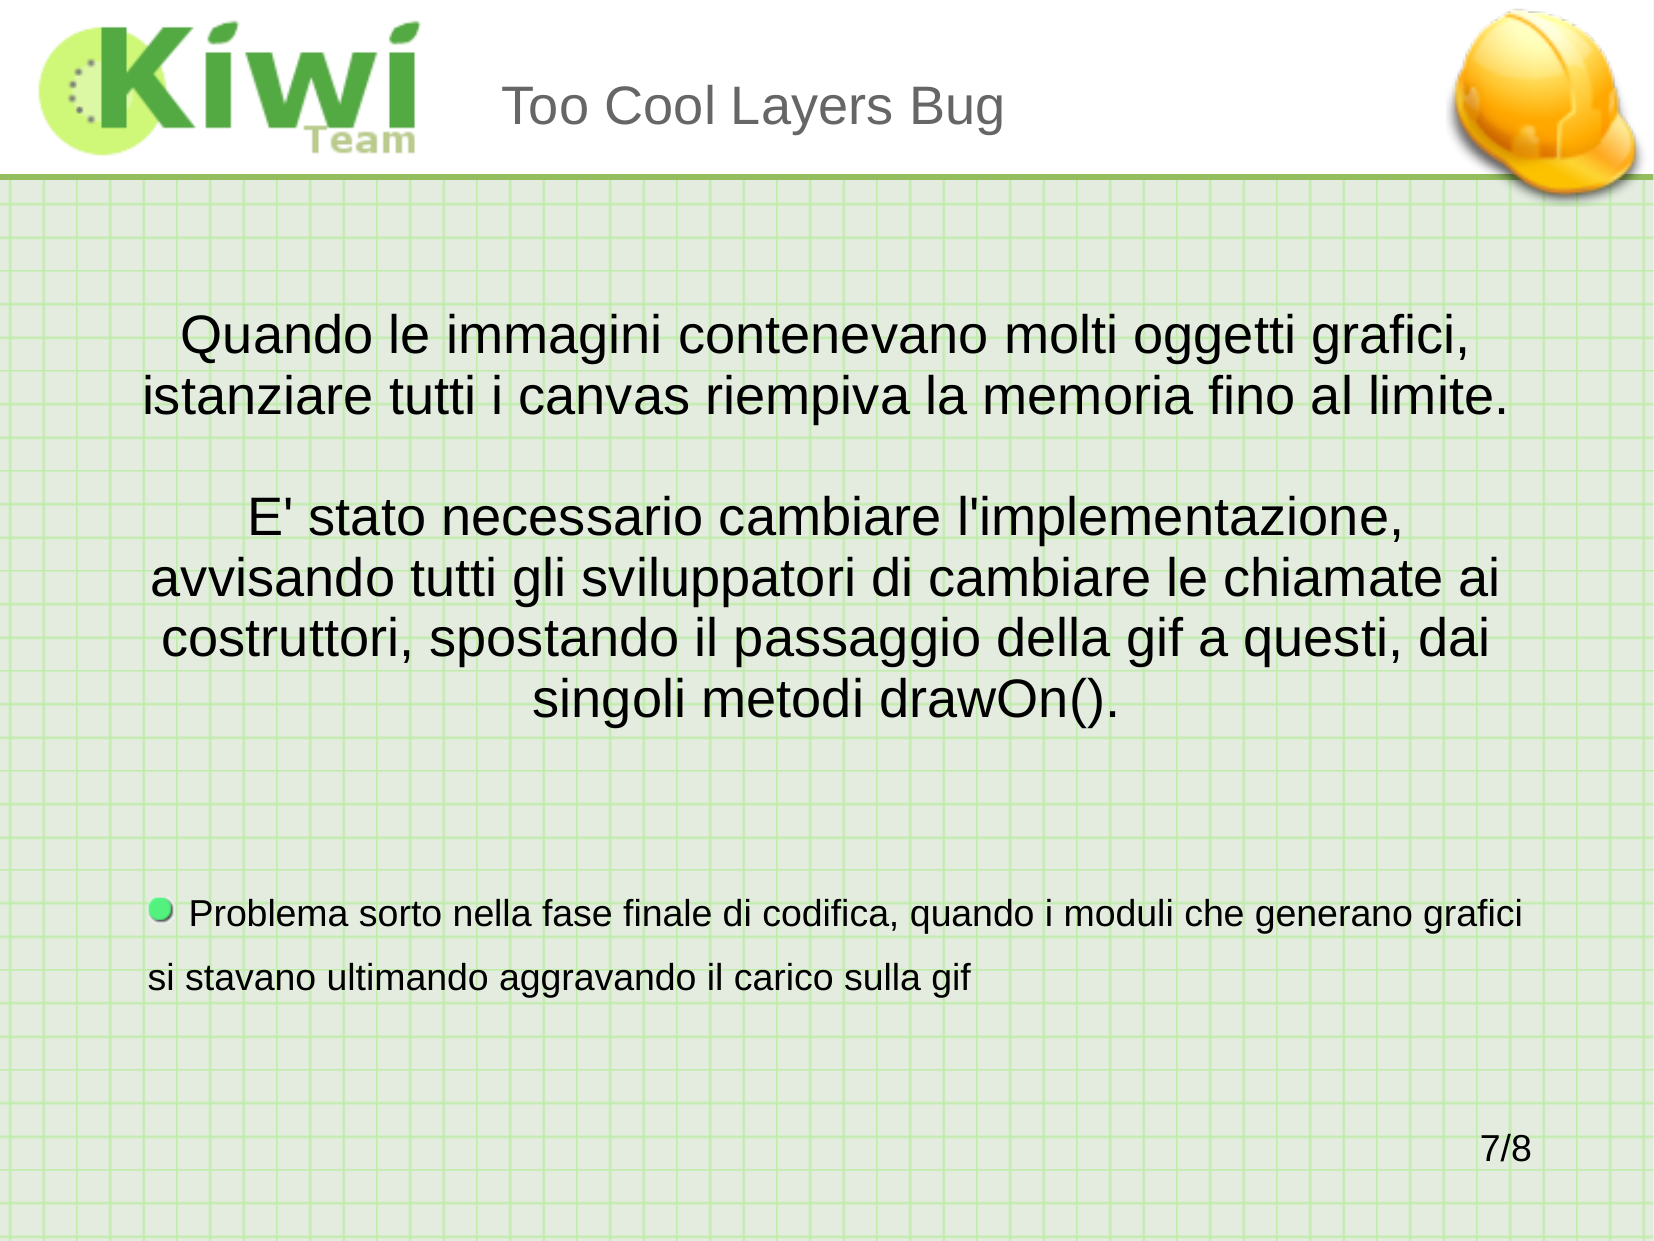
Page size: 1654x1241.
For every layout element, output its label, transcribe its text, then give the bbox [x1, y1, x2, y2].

text_box Quando le immagini contenevano molti oggetti grafici, istanziare tutti i canvas riempiva la memoria fino al limite. E' stato necessario cambiare l'implementazione, avvisando tutti gli sviluppatori di cambiare le chiamate ai costruttori, spostando il passaggio della gif a questi, dai singoli metodi drawOn(). [118, 265, 1536, 768]
text_box 7/8 [1446, 1115, 1565, 1182]
title Too Cool Layers Bug [501, 64, 1329, 148]
picture [29, 7, 438, 166]
text_box Problema sorto nella fase finale di codifica, quando i moduli che generano grafici si stavano ultimando aggravando il carico sulla gif [147, 871, 1536, 986]
text_box [0, 0, 1446, 174]
picture [0, 0, 1654, 1241]
